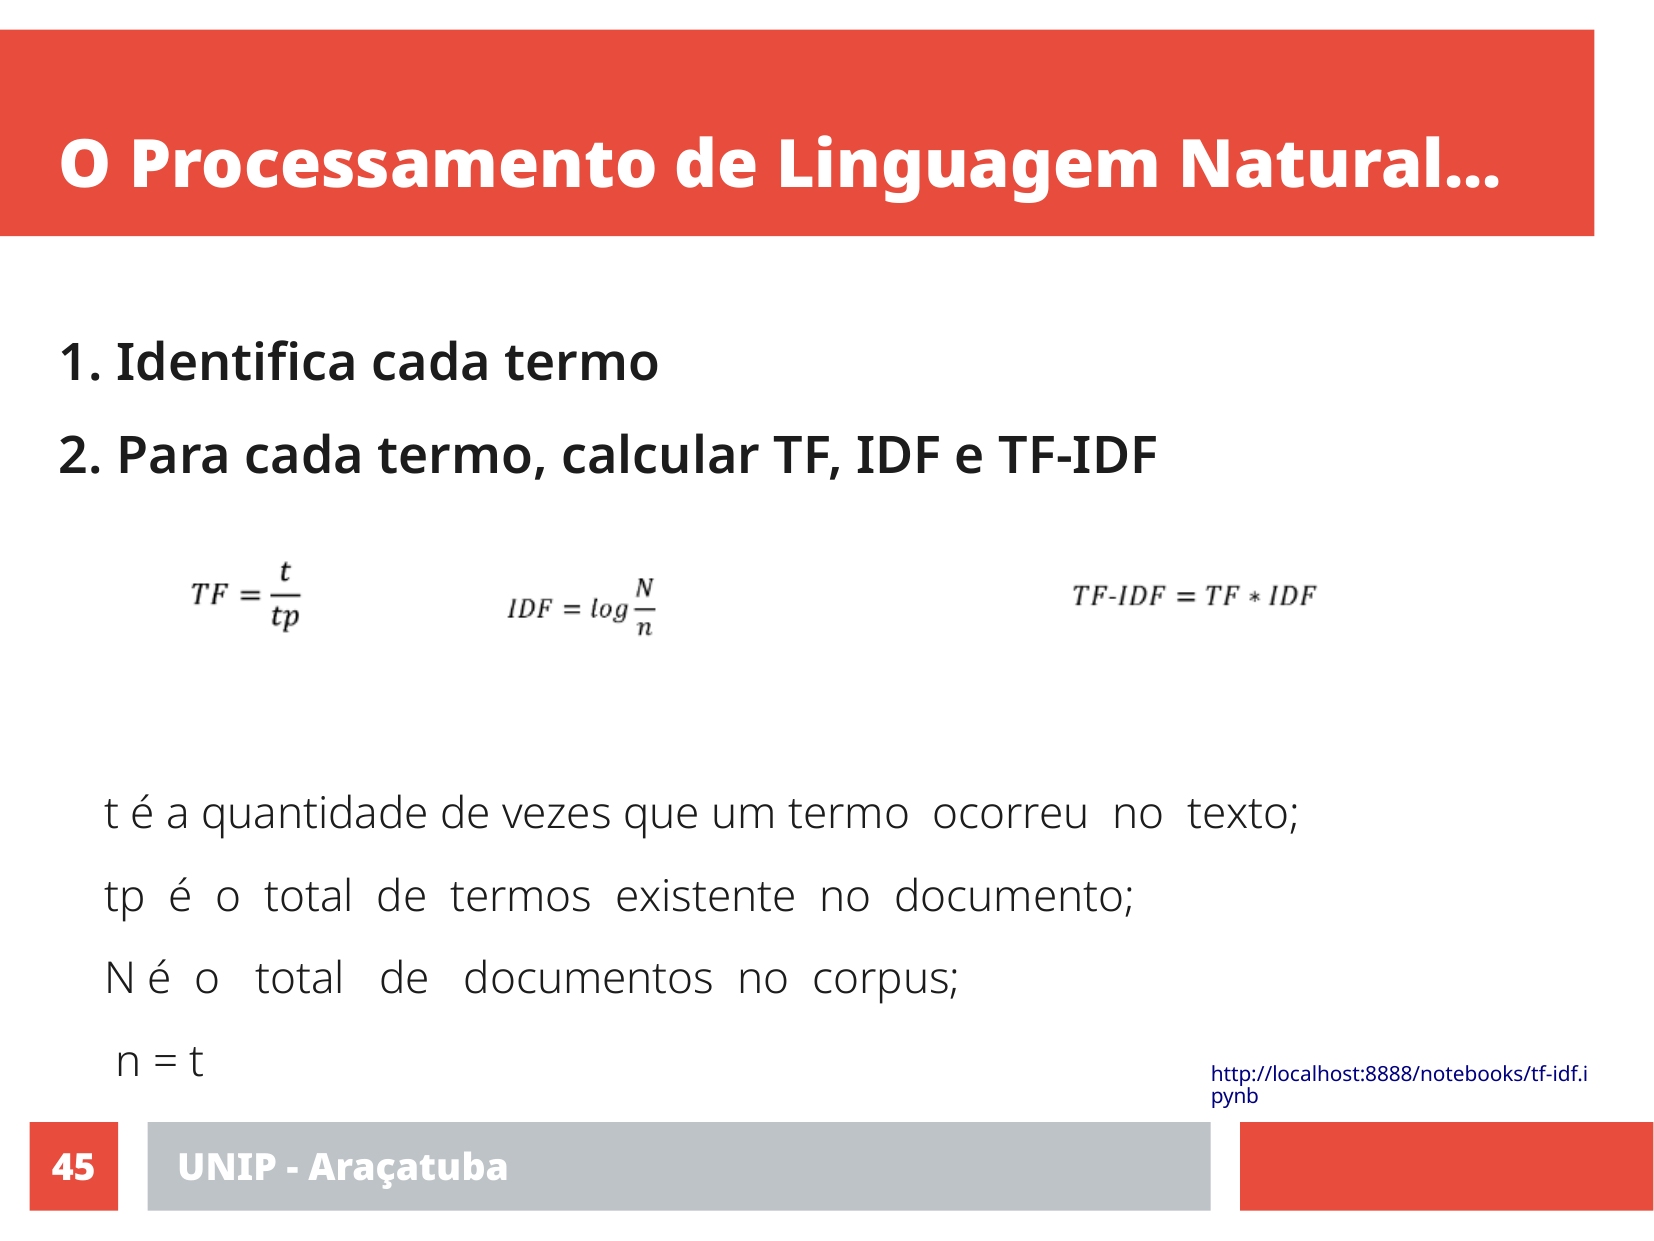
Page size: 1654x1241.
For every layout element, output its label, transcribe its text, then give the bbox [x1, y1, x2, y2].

title O Processamento de Linguagem Natural... [59, 59, 1595, 207]
list 1. Identifica cada termo 2. Para cada termo, calcular TF, IDF e TF-IDF t é a quantidade de vezes que um termo ocorreu no texto; tp é o total de termos existente no documento; N é o total de documentos no corpus; n = t [59, 324, 1565, 1093]
picture [1041, 534, 1366, 637]
text_box http://localhost:8888/notebooks/tf-idf.ipynb [1195, 1051, 1610, 1093]
picture [162, 535, 370, 661]
picture [486, 552, 717, 676]
